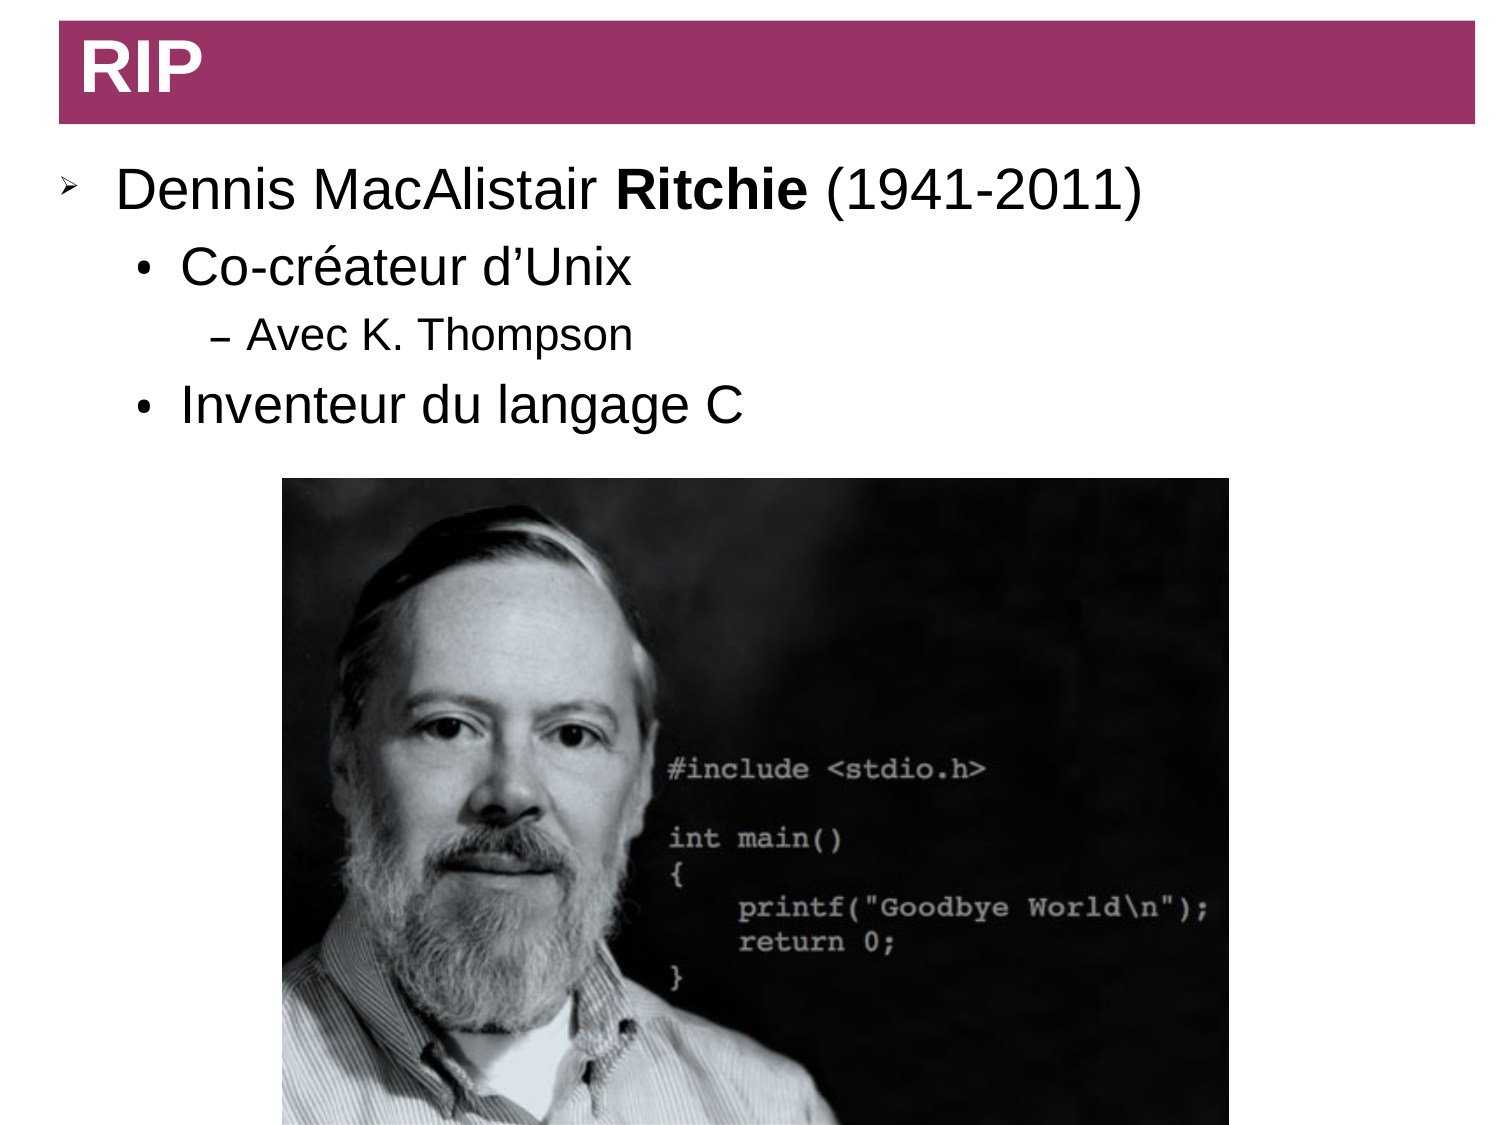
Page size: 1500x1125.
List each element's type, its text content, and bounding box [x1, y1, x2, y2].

title RIP [59, 20, 1476, 125]
list Dennis MacAlistair Ritchie (1941-2011) Co-créateur d’Unix Avec K. Thompson Inventeur du langage C [59, 156, 1476, 938]
picture [282, 478, 1229, 1125]
